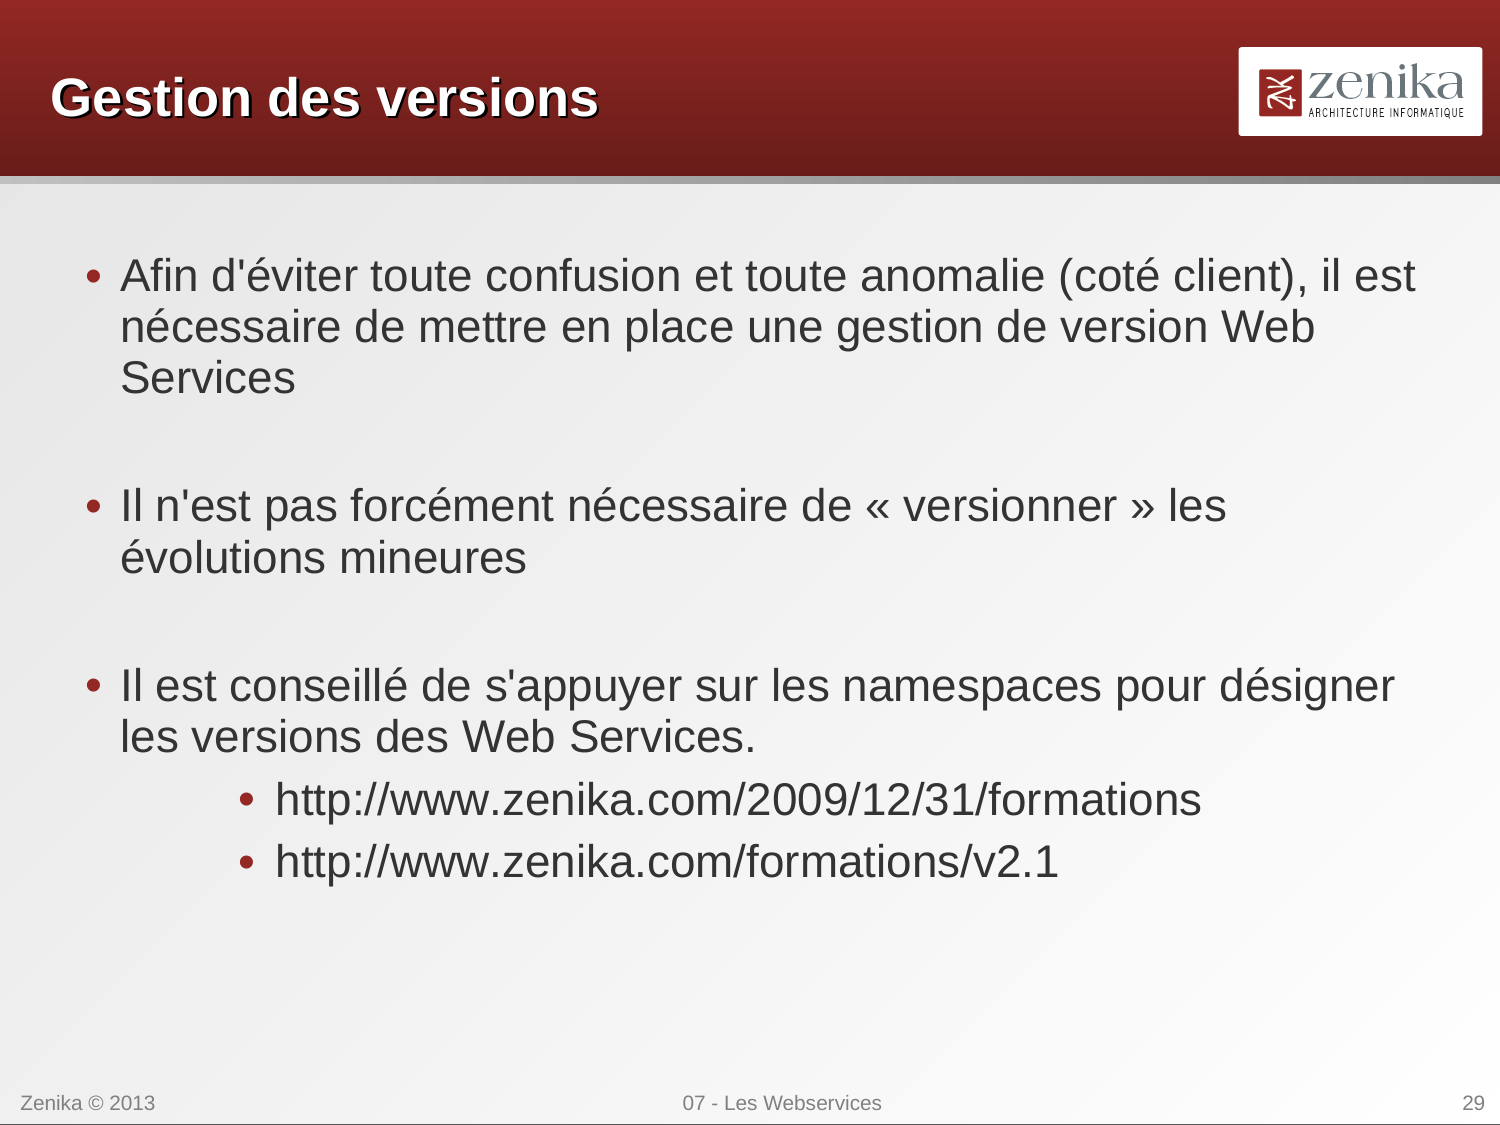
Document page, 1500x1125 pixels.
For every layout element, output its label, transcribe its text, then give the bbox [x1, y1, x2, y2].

list Afin d'éviter toute confusion et toute anomalie (coté client), il est nécessaire de mettre en place une gestion de version Web Services Il n'est pas forcément nécessaire de « versionner » les évolutions mineures Il est conseillé de s'appuyer sur les namespaces pour désigner les versions des Web Services. http://www.zenika.com/2009/12/31/formations http://www.zenika.com/formations/v2.1 [50, 249, 1435, 1064]
picture [1257, 58, 1464, 125]
title Gestion des versions [50, 22, 1206, 172]
